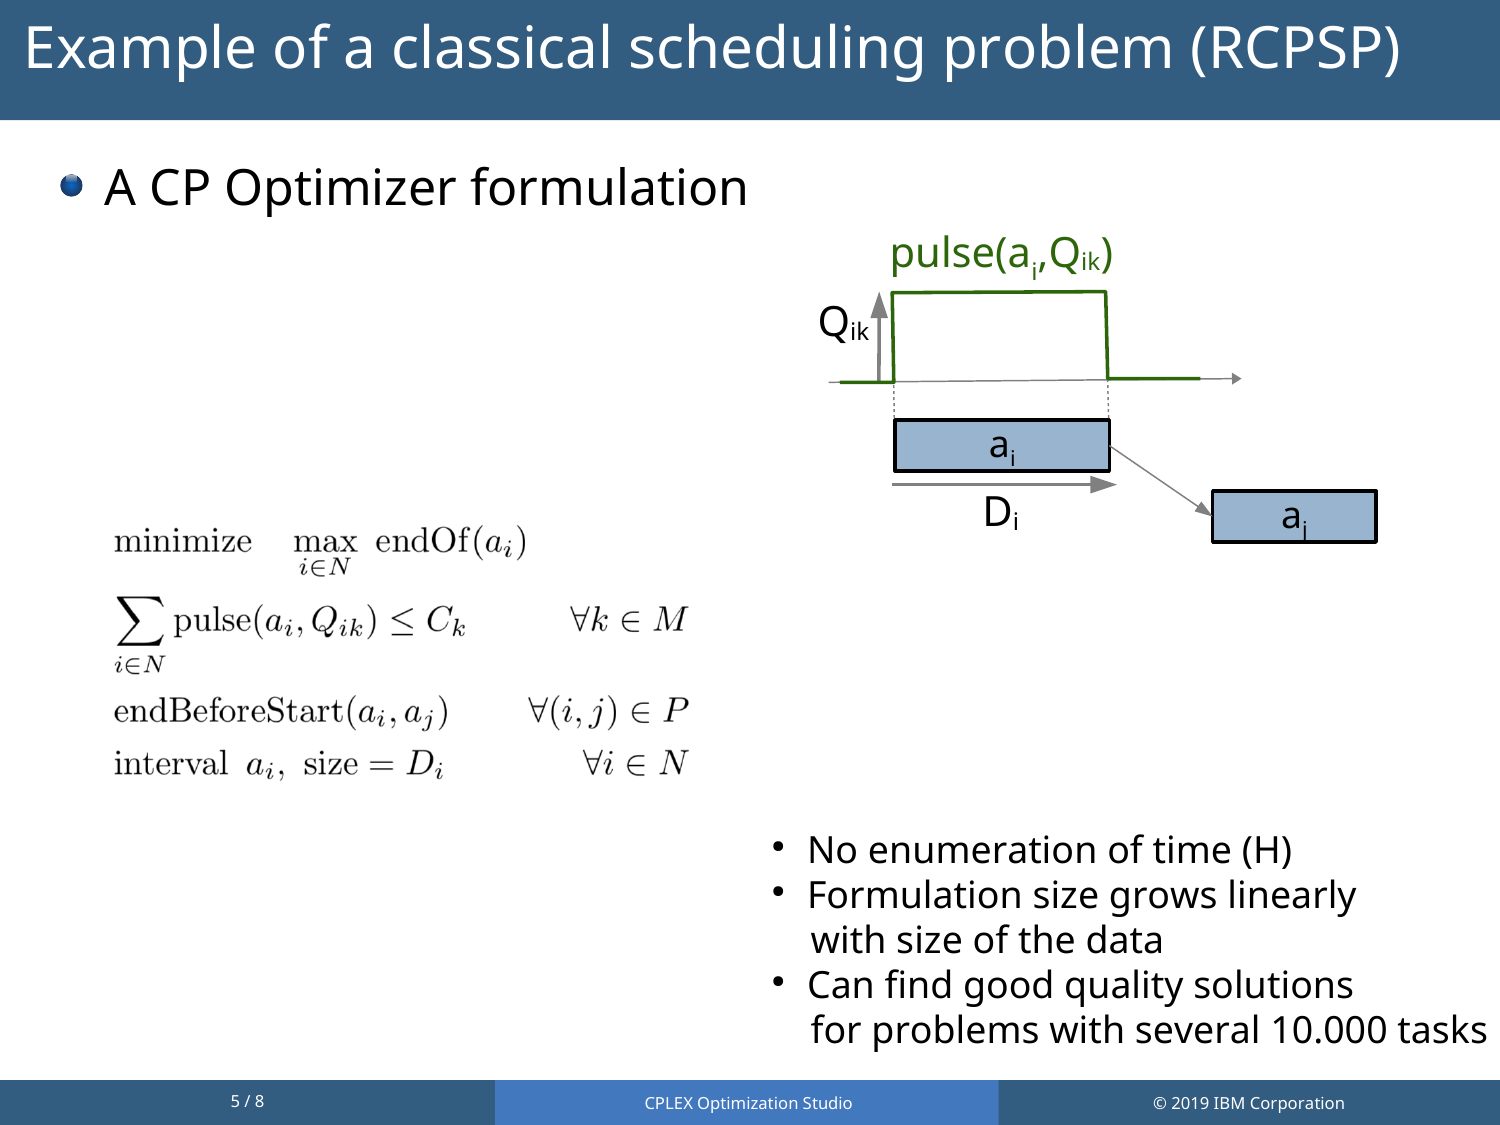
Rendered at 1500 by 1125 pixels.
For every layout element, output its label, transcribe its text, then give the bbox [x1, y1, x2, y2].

text_box aj [1212, 491, 1377, 543]
picture [106, 519, 707, 787]
text_box No enumeration of time (H) Formulation size grows linearly with size of the data Can find good quality solutions for problems with several 10.000 tasks [756, 818, 1490, 1058]
title Example of a classical scheduling problem (RCPSP) [0, 0, 1500, 121]
text_box pulse(ai,Qik) [874, 218, 1126, 297]
text_box Qik [803, 287, 887, 391]
text_box ai [895, 420, 1110, 472]
list A CP Optimizer formulation [45, 147, 1463, 1052]
text_box Di [967, 477, 1035, 557]
